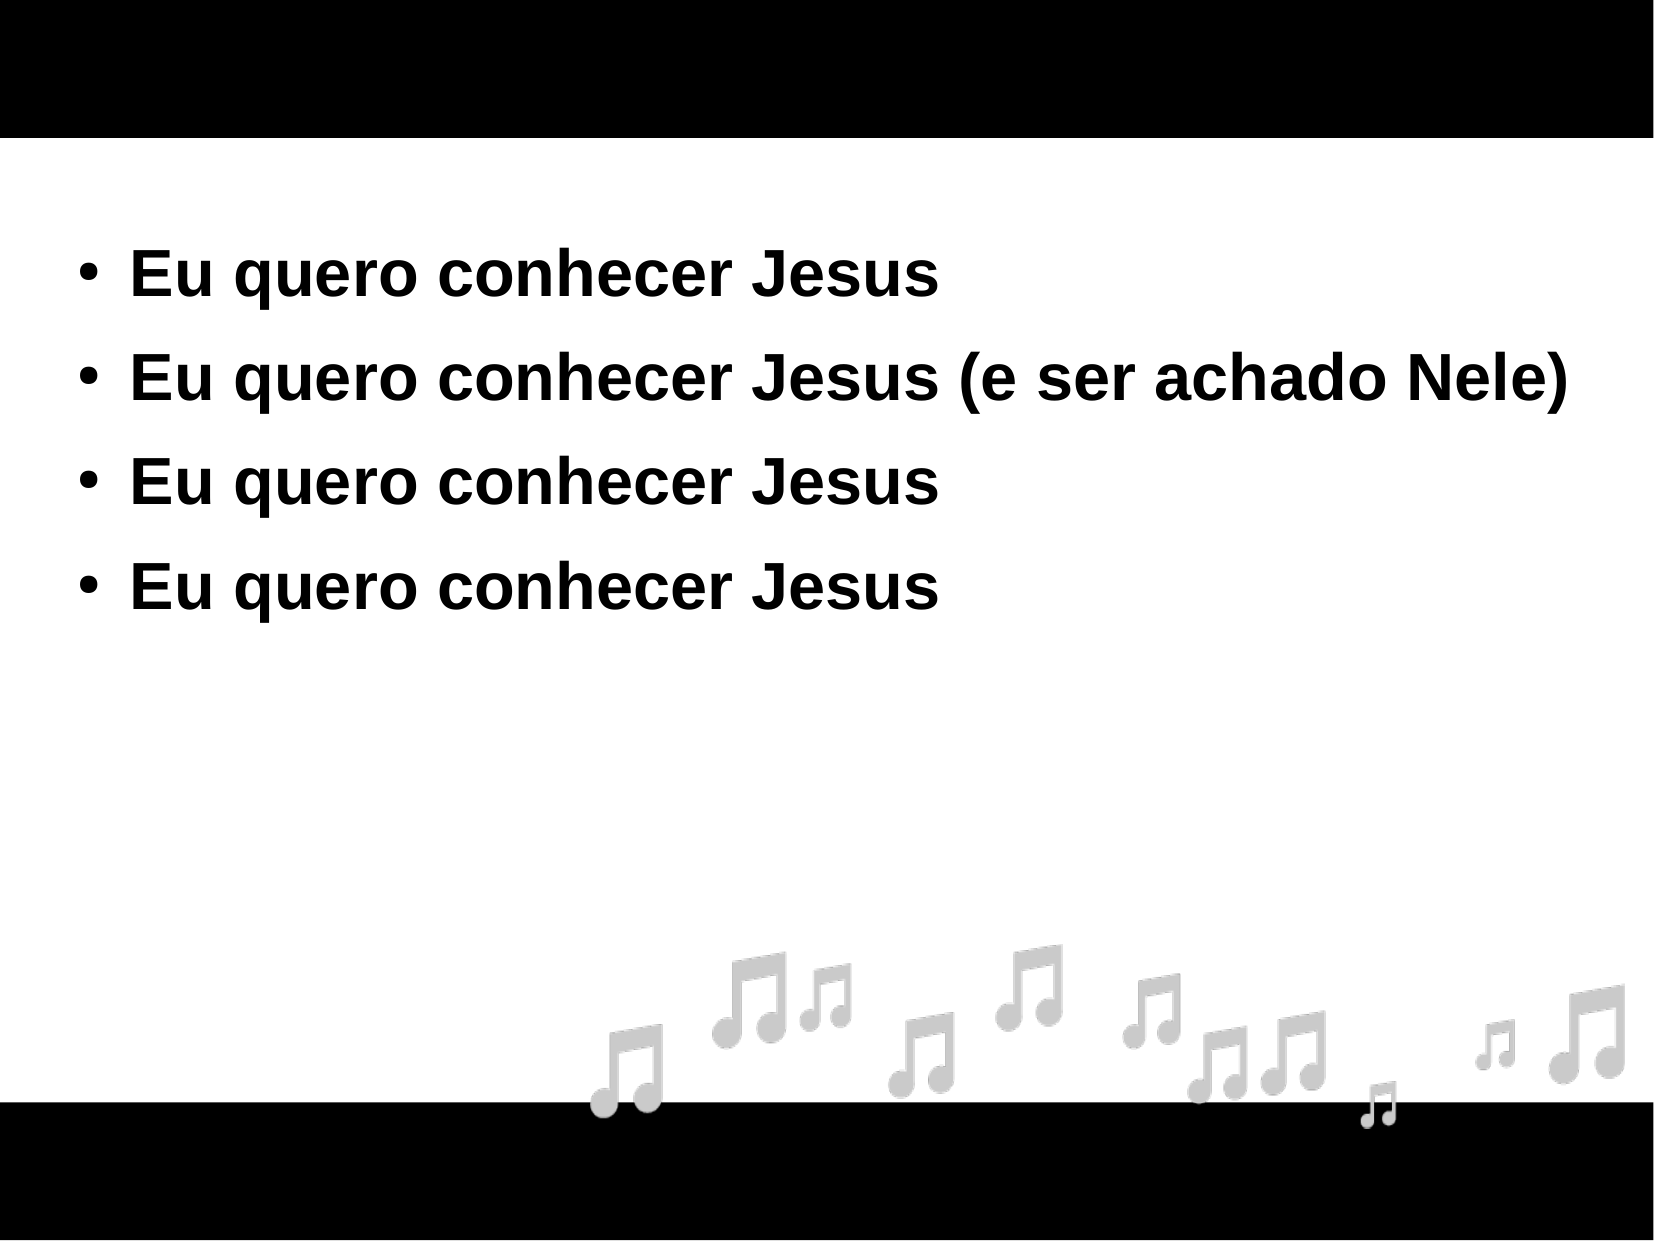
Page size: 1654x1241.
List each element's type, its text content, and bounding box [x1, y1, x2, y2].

list Eu quero conhecer Jesus Eu quero conhecer Jesus (e ser achado Nele) Eu quero conhecer Jesus Eu quero conhecer Jesus [59, 236, 1595, 1024]
